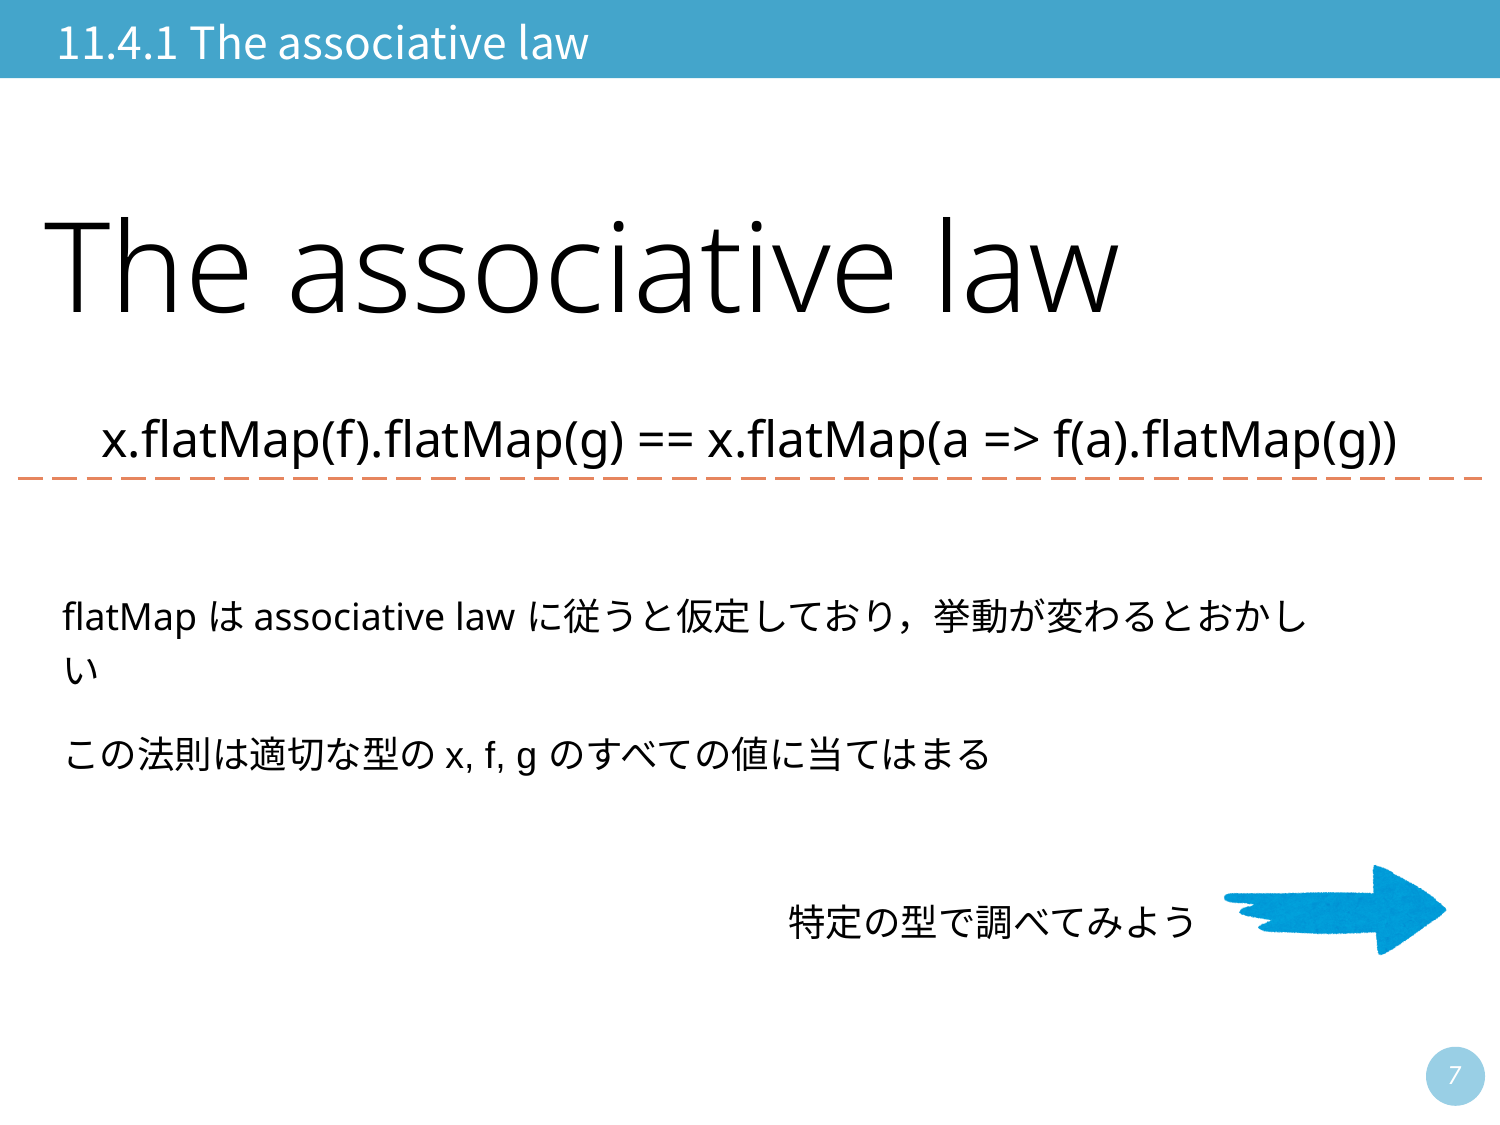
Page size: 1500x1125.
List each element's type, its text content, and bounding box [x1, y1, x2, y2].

text_box 特定の型で調べてみよう [773, 885, 1217, 976]
text_box The associative law [29, 171, 1424, 312]
text_box x.flatMap(f).flatMap(g) == x.flatMap(a => f(a).flatMap(g)) [0, 396, 1500, 473]
title 11.4.1 The associative law [41, 7, 1392, 76]
picture [1216, 852, 1453, 969]
slide_number <number> [1424, 1046, 1484, 1107]
text_box flatMap は associative law に従うと仮定しており，挙動が変わるとおかしい この法則は適切な型の x, f, g のすべての値に当てはまる [47, 579, 1347, 709]
